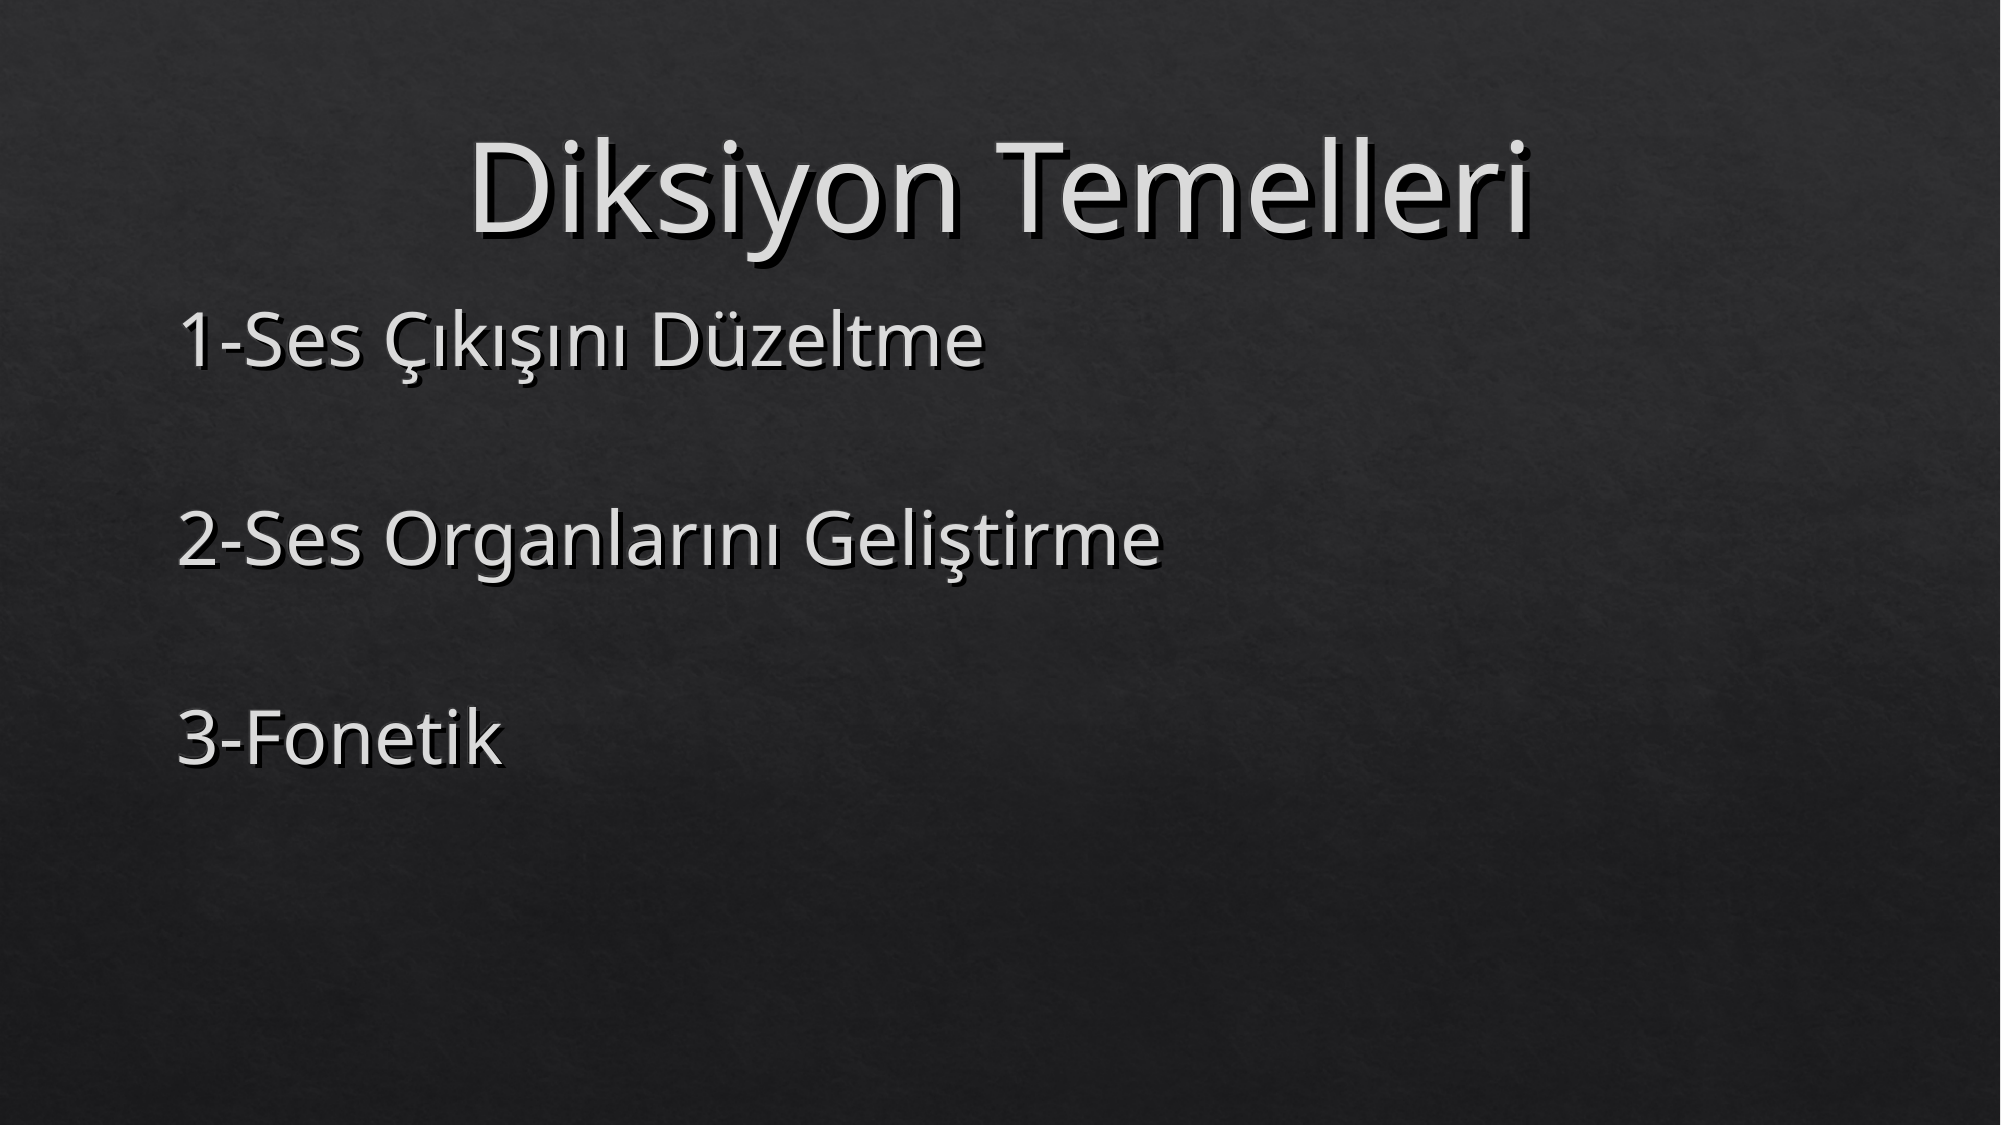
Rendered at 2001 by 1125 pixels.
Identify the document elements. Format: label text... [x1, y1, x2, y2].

list 1-Ses Çıkışını Düzeltme 2-Ses Organlarını Geliştirme 3-Fonetik [149, 284, 1849, 950]
title Diksiyon Temelleri [149, 99, 1849, 260]
